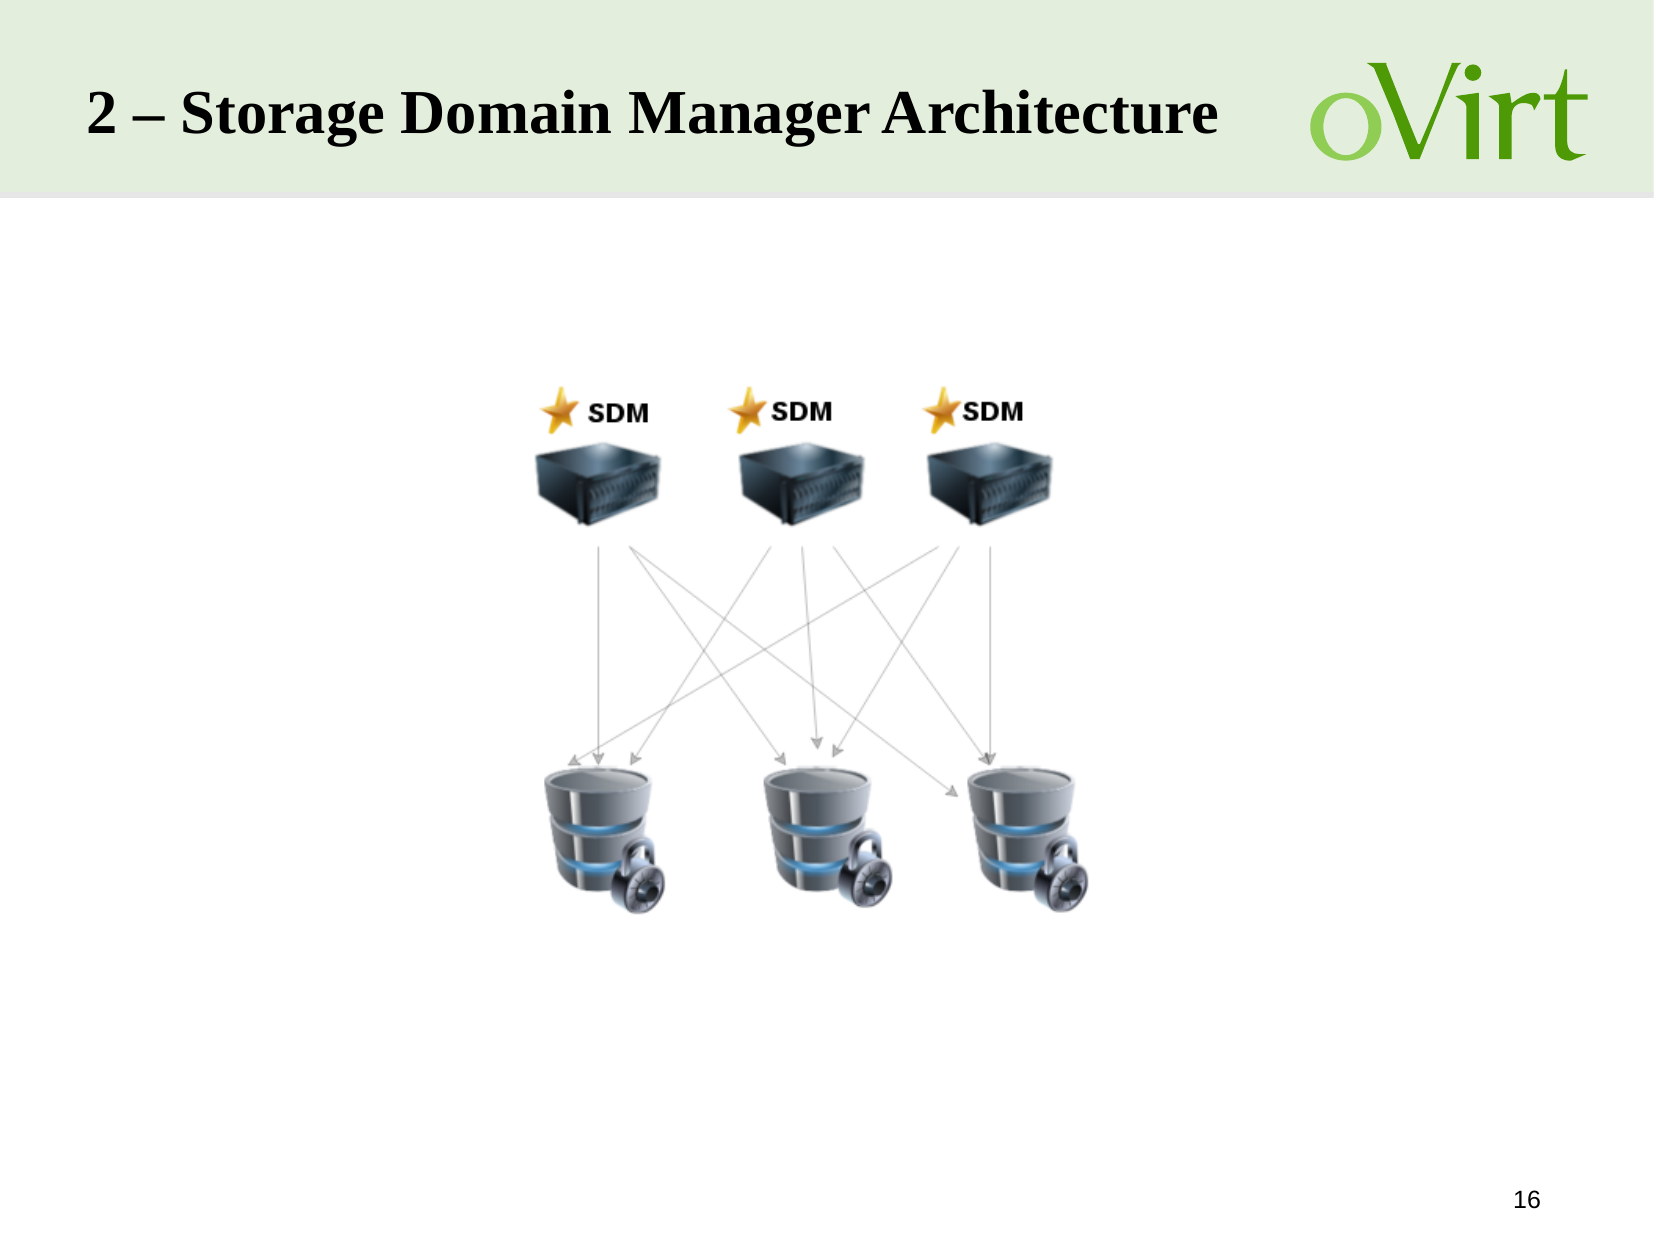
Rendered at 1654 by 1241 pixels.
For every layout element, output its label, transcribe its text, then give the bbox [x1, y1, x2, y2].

title 2 – Storage Domain Manager Architecture [86, 36, 1307, 188]
picture [496, 374, 1126, 941]
